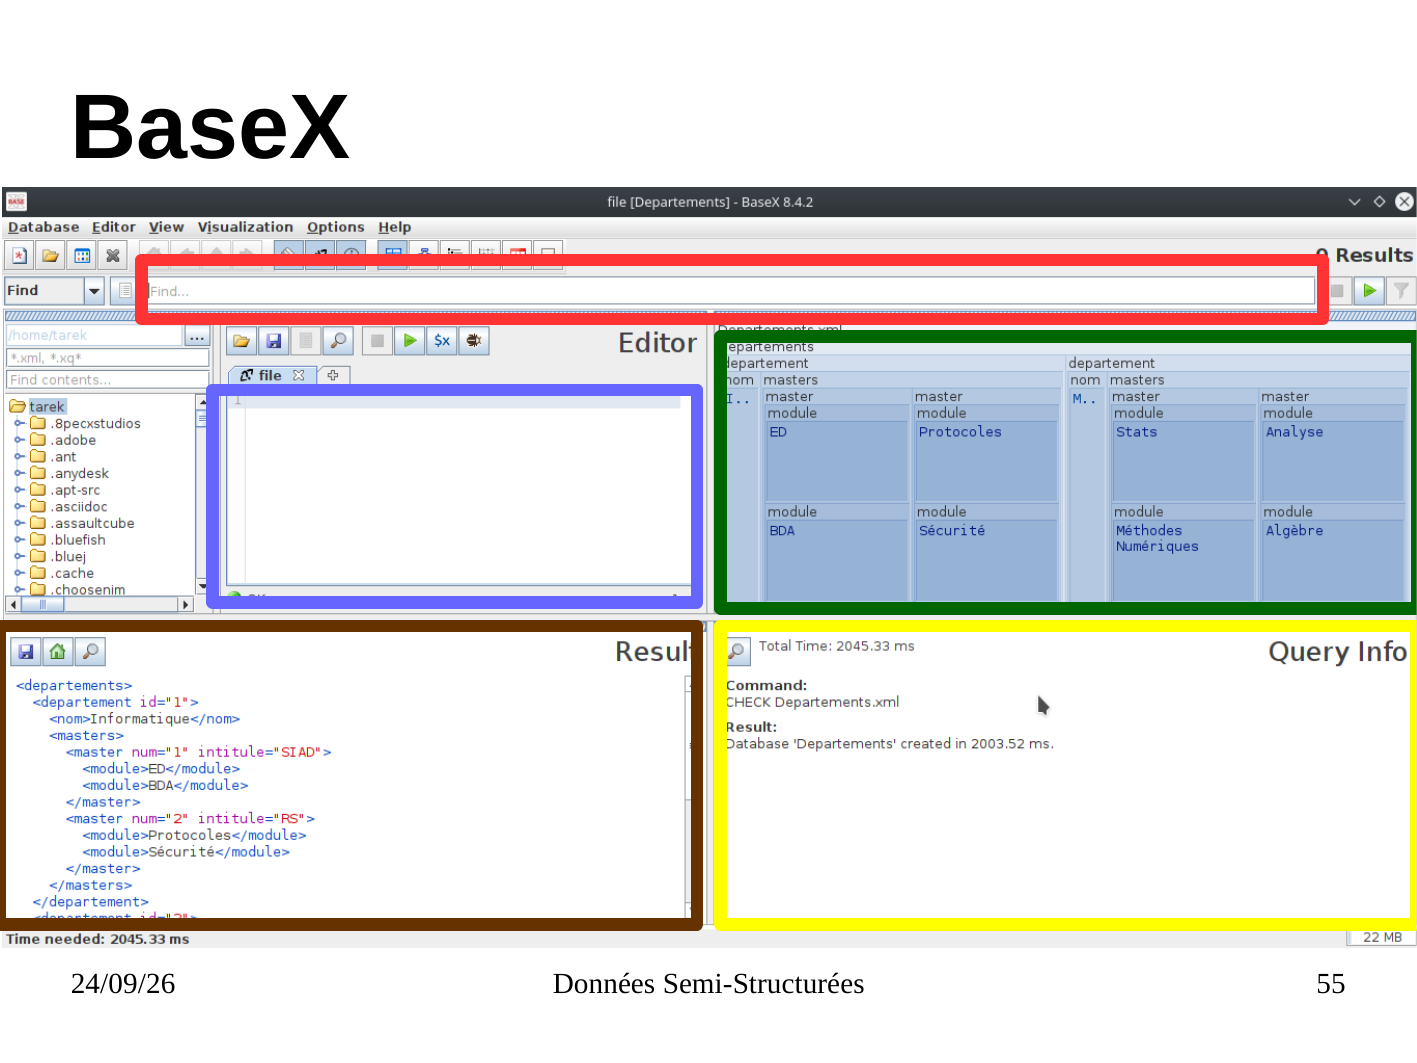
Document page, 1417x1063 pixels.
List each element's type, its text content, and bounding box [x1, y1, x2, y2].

picture [727, 343, 1411, 602]
picture [2, 187, 1417, 948]
title BaseX [70, 42, 1346, 187]
picture [6, 632, 691, 918]
picture [727, 632, 1410, 918]
